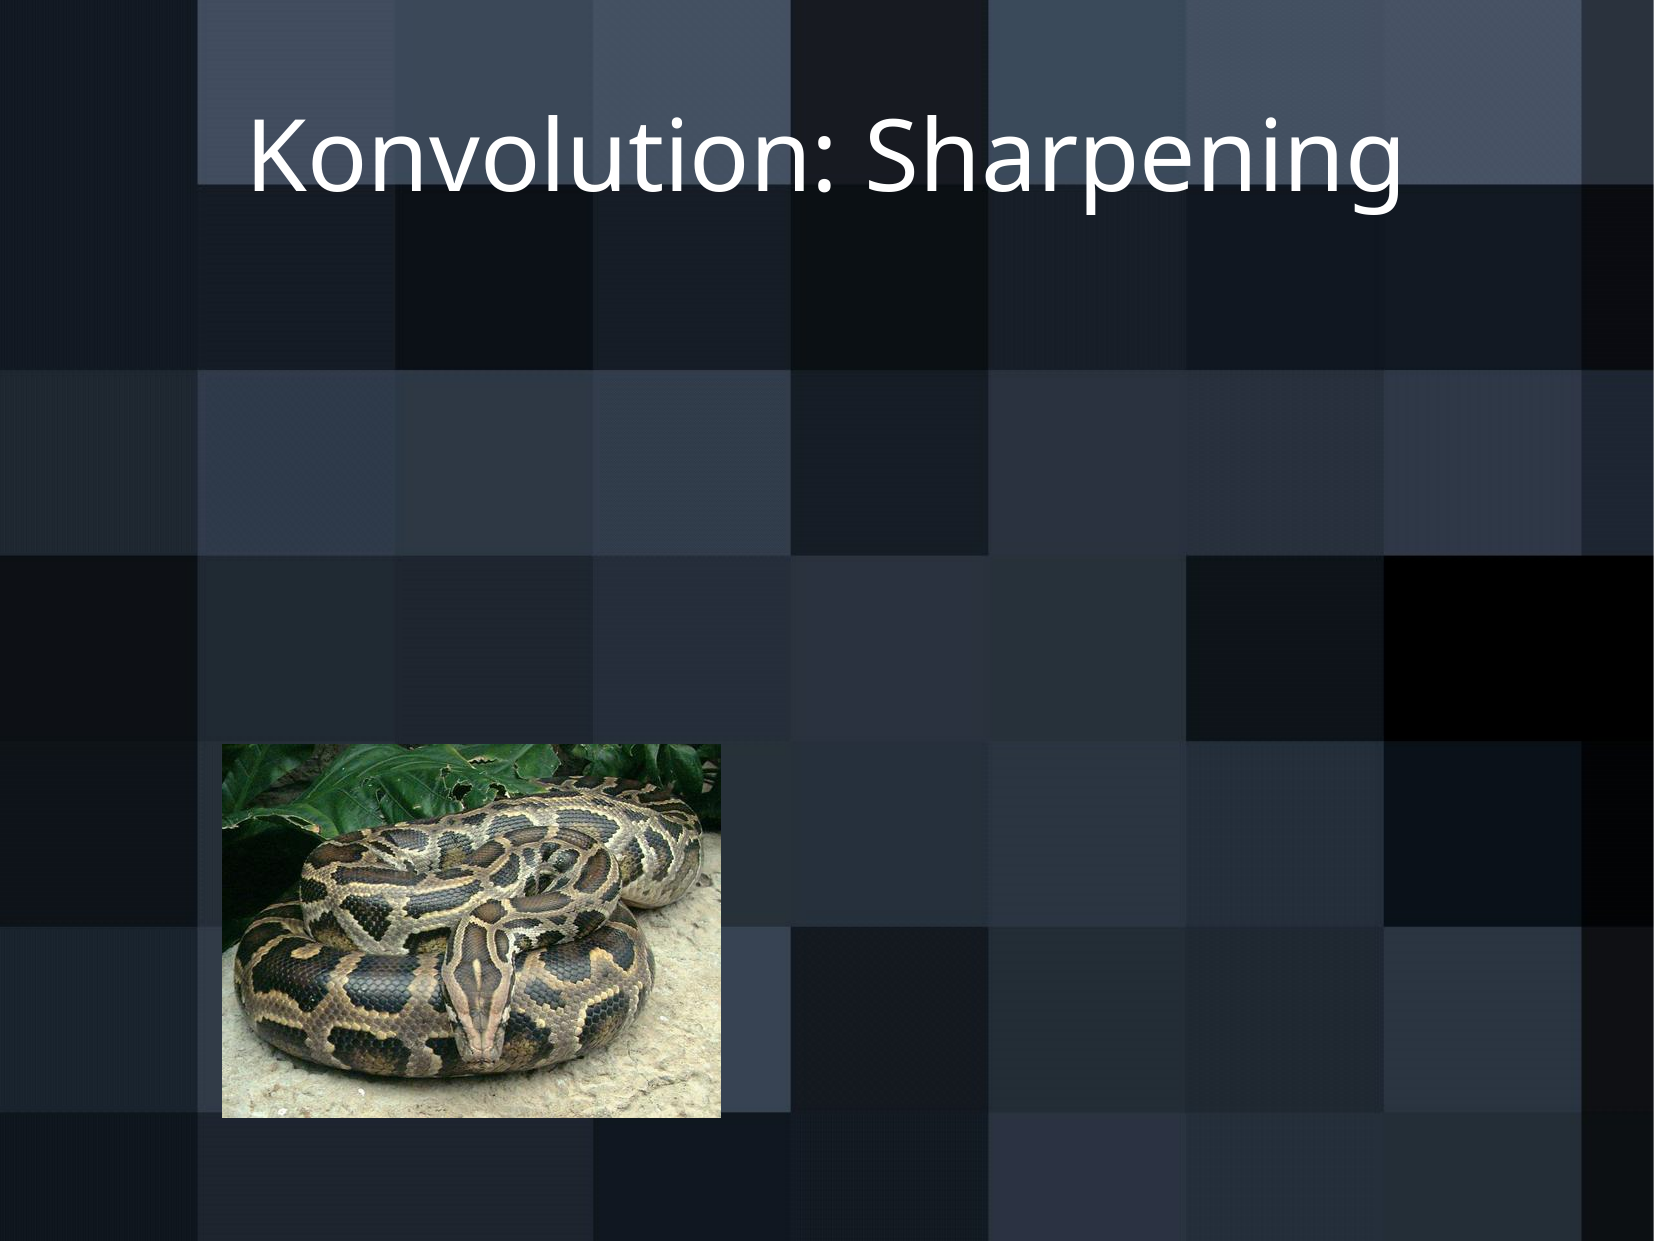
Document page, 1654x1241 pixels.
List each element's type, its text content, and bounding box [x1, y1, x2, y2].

picture [0, 0, 1654, 1241]
title Konvolution: Sharpening [82, 49, 1571, 257]
